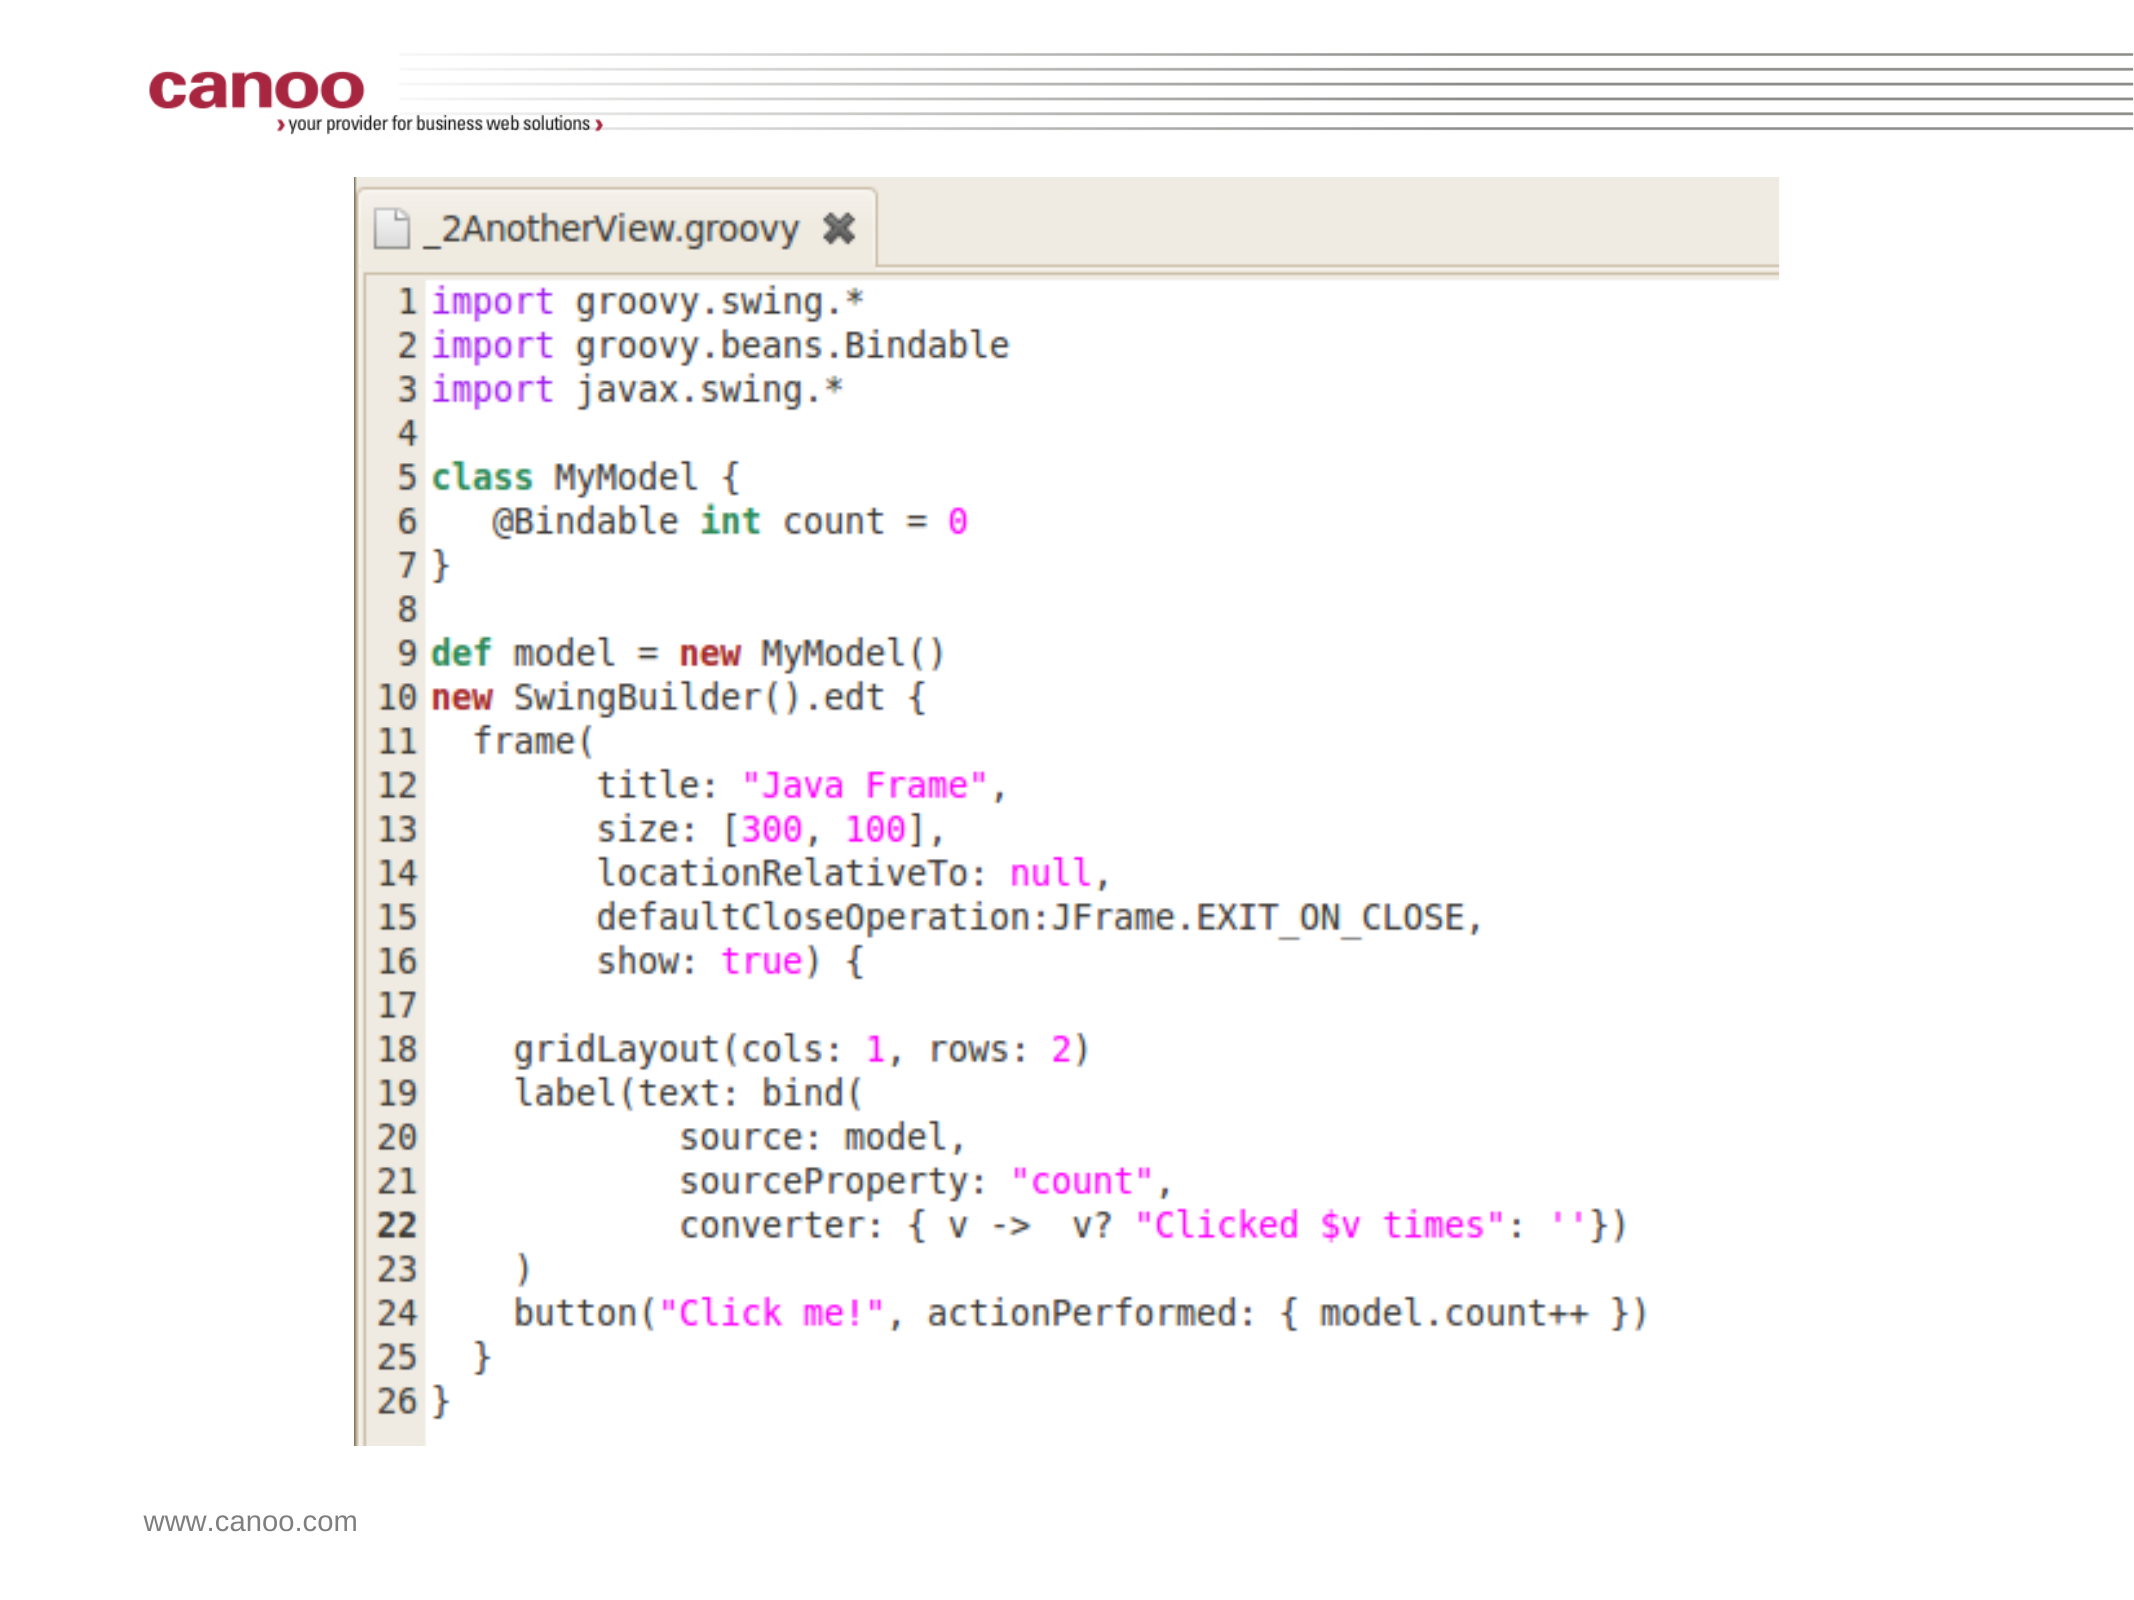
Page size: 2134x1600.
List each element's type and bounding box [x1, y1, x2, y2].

picture [0, 21, 2134, 1446]
